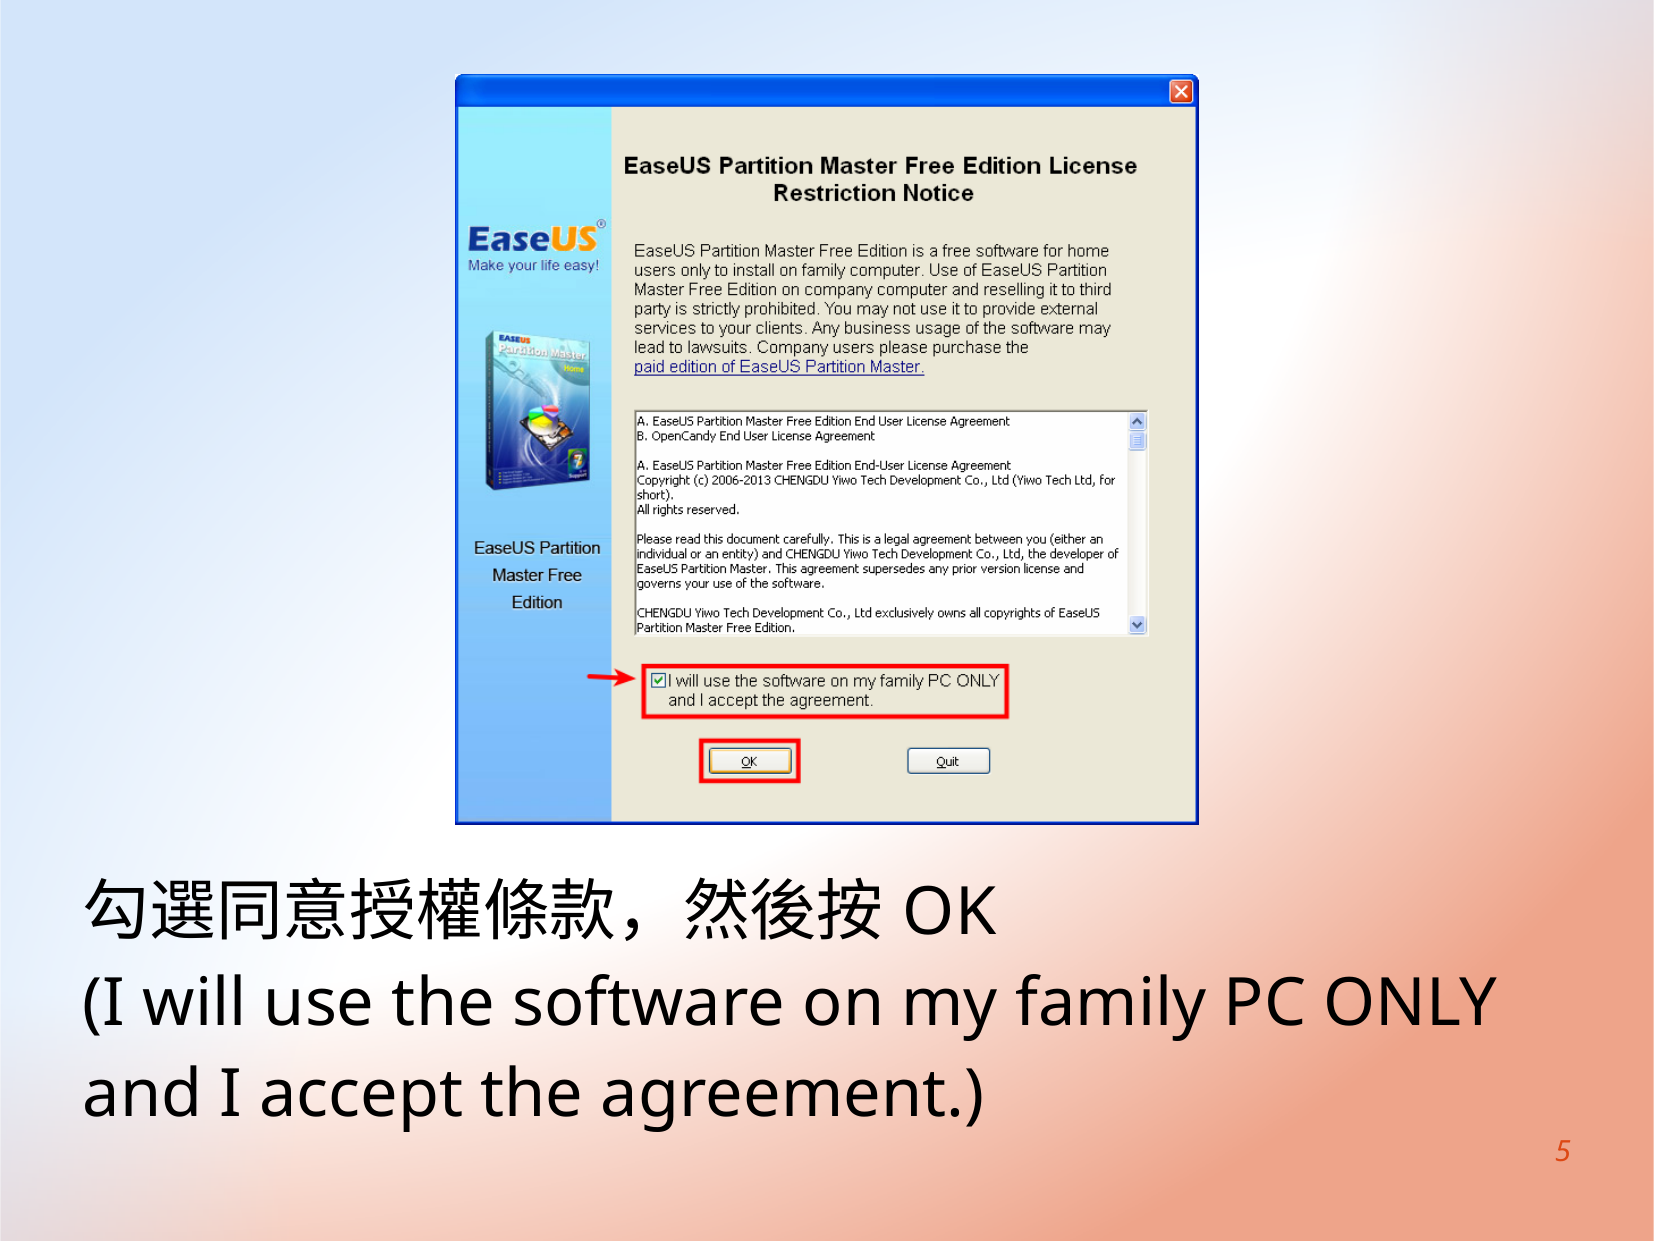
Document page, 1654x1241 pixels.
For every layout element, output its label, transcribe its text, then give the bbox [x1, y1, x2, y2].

picture [0, 0, 1654, 1241]
list 勾選同意授權條款，然後按OK (I will use the software on my family PC ONLY and I accept the agreement.) [82, 857, 1571, 1201]
